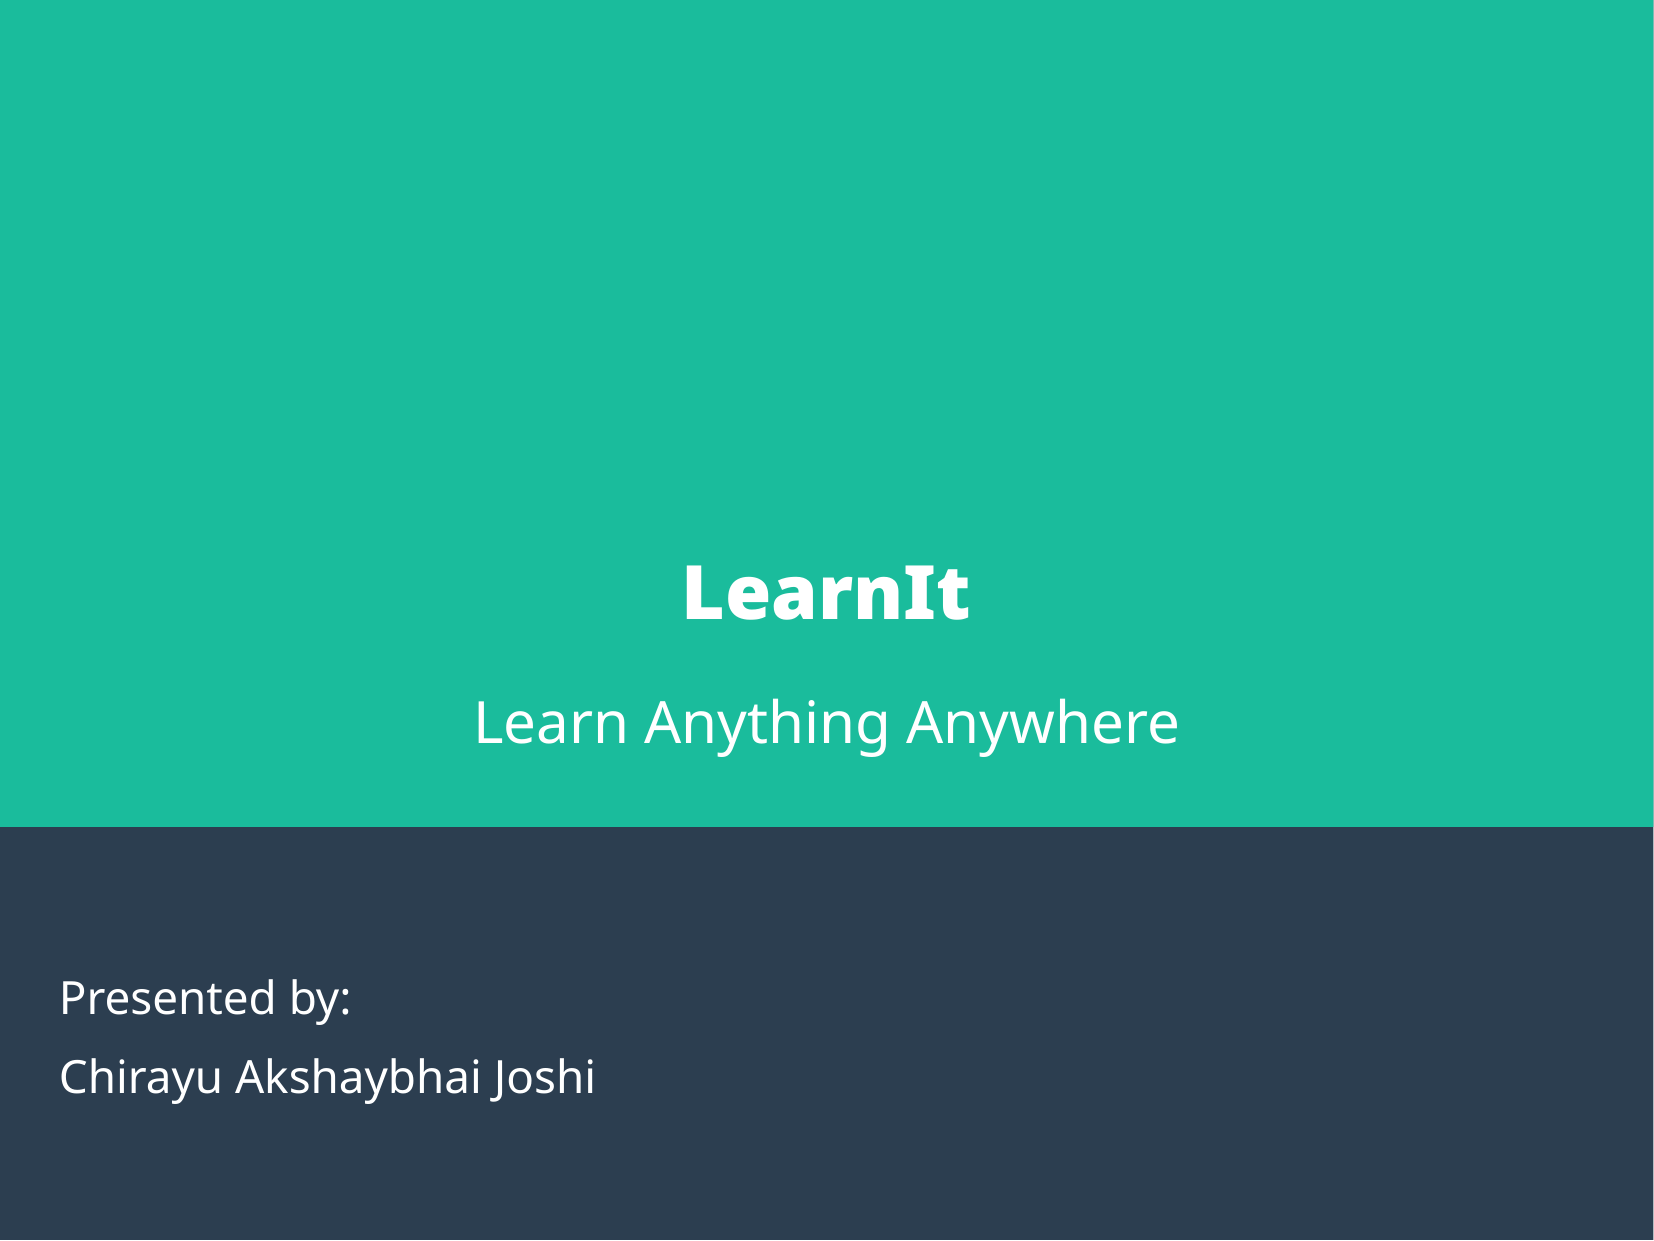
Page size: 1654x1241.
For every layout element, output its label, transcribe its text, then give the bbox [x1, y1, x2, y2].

subtitle Presented by: Chirayu Akshaybhai Joshi [59, 874, 1595, 1199]
title LearnIt Learn Anything Anywhere [59, 507, 1595, 741]
